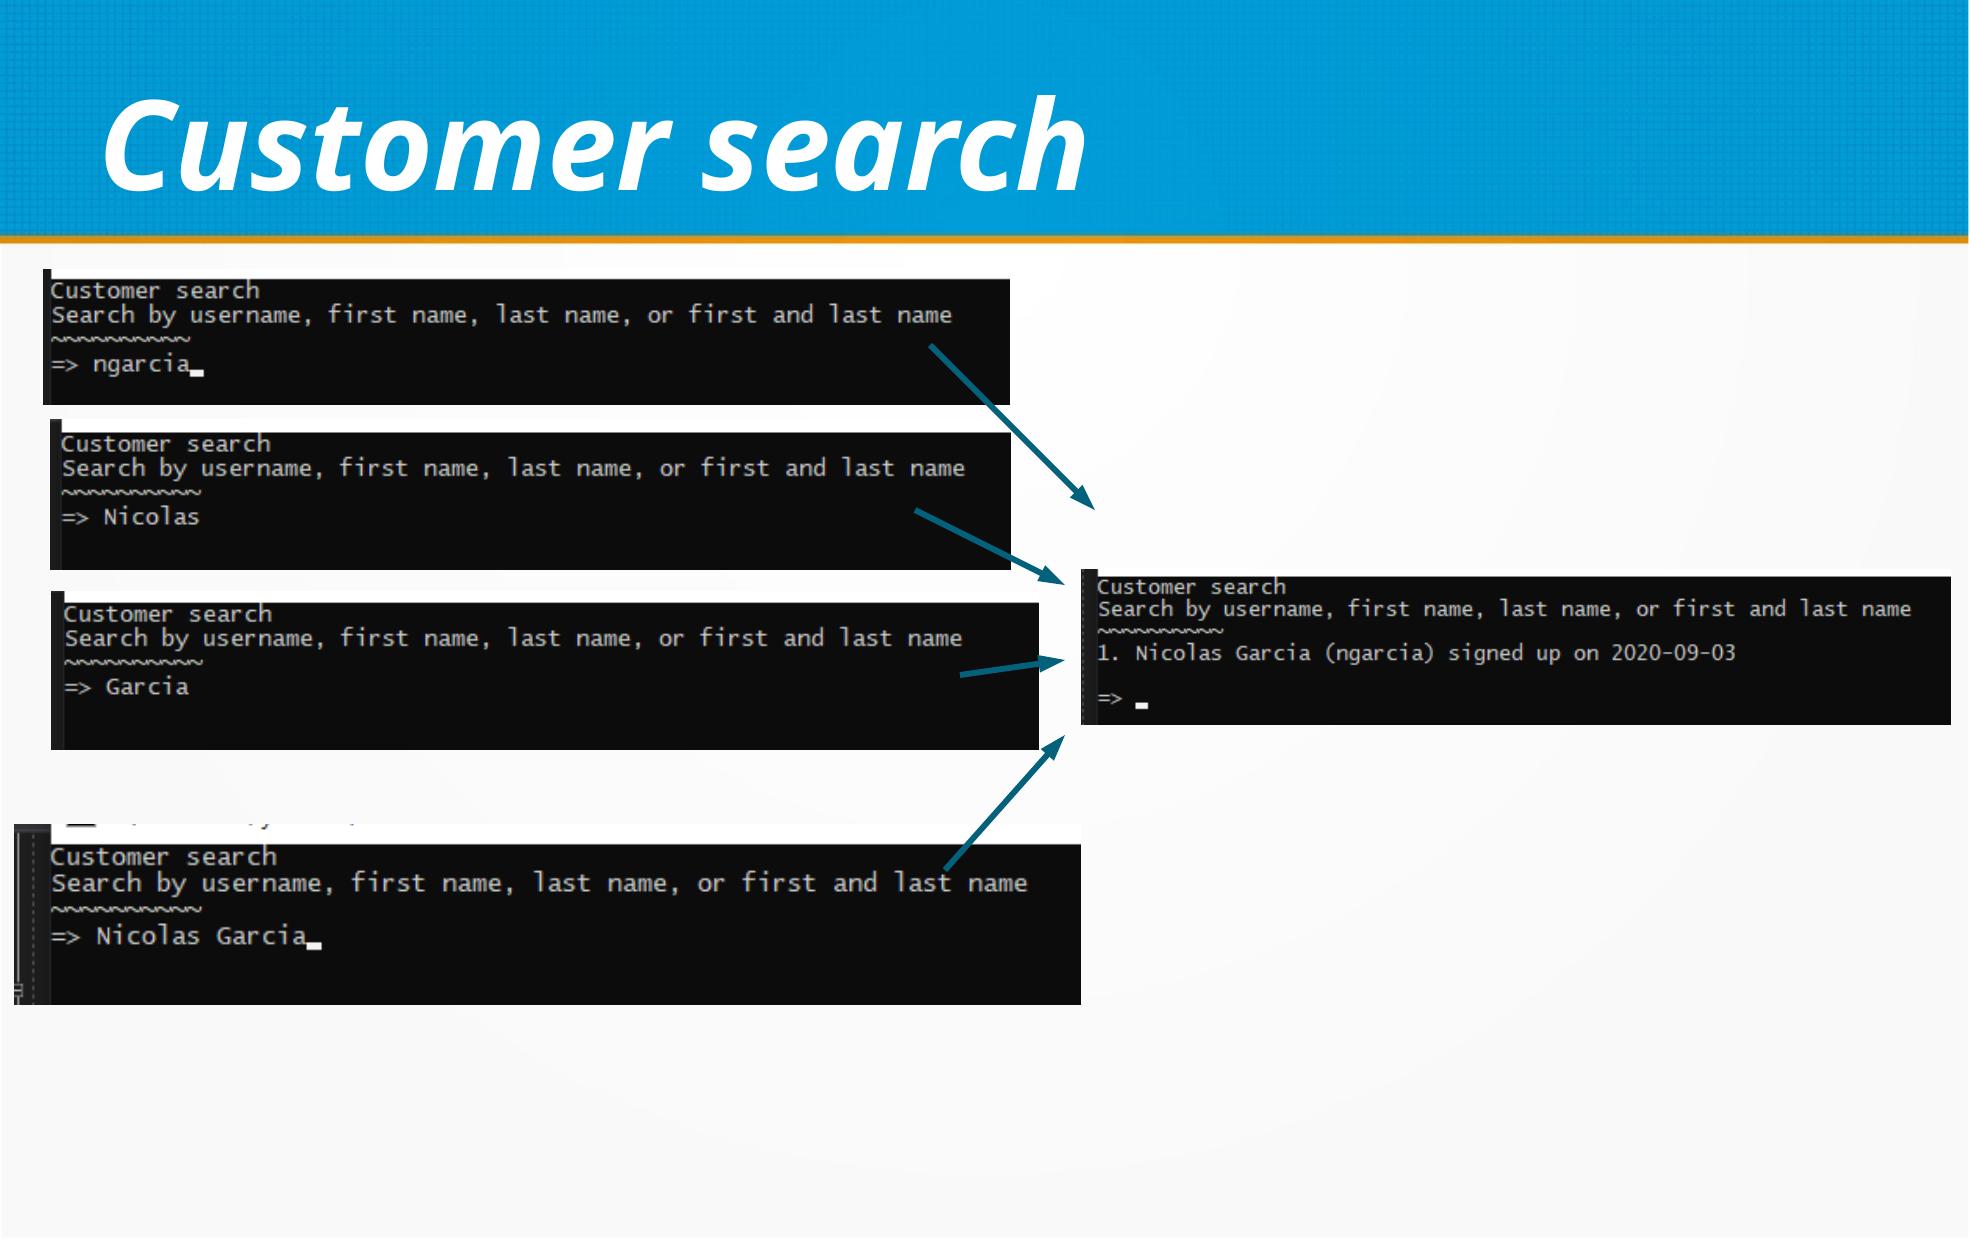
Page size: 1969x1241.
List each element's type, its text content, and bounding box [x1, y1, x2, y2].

picture [0, 233, 1969, 1241]
title Customer search [98, 19, 1870, 227]
